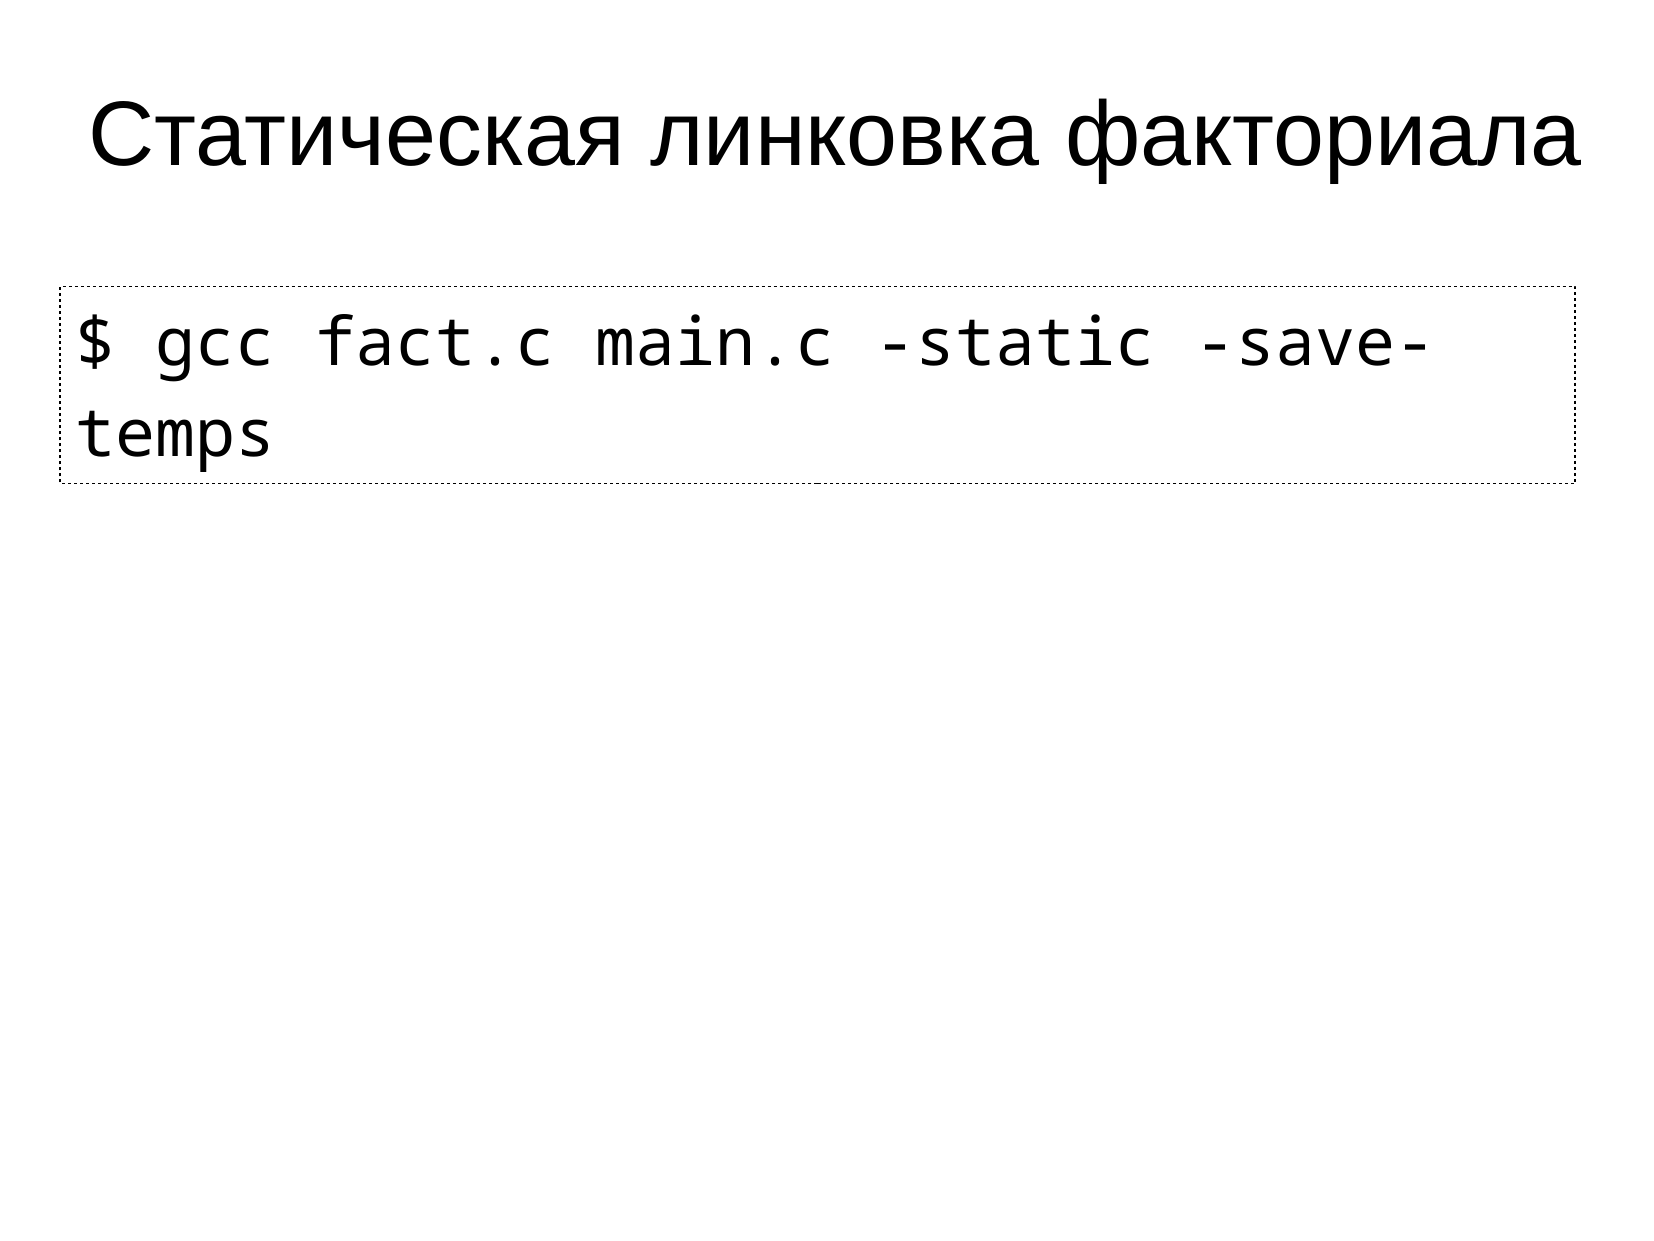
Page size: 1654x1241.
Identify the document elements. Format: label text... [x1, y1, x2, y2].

text_box $ gcc fact.c main.c -static -save-temps [60, 286, 1576, 391]
title Статическая линковка факториала [82, 30, 1591, 238]
